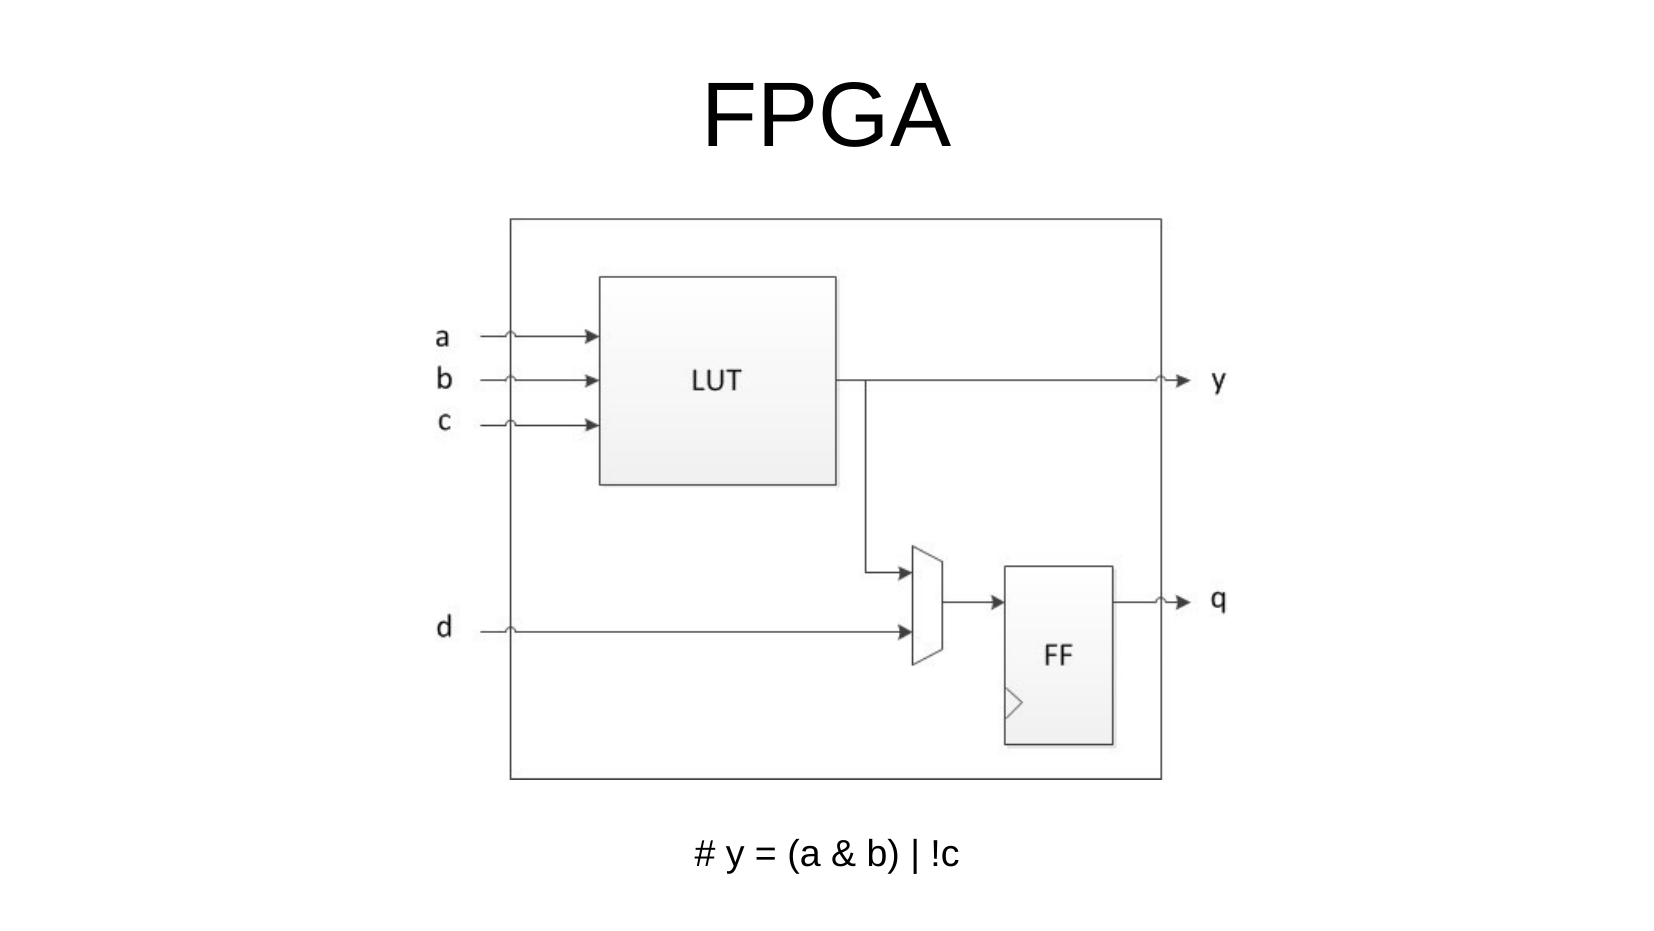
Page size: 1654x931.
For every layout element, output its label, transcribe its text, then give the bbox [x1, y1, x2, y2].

picture [435, 217, 1228, 781]
title FPGA [82, 37, 1571, 193]
text_box # y = (a & b) | !c [679, 825, 976, 882]
